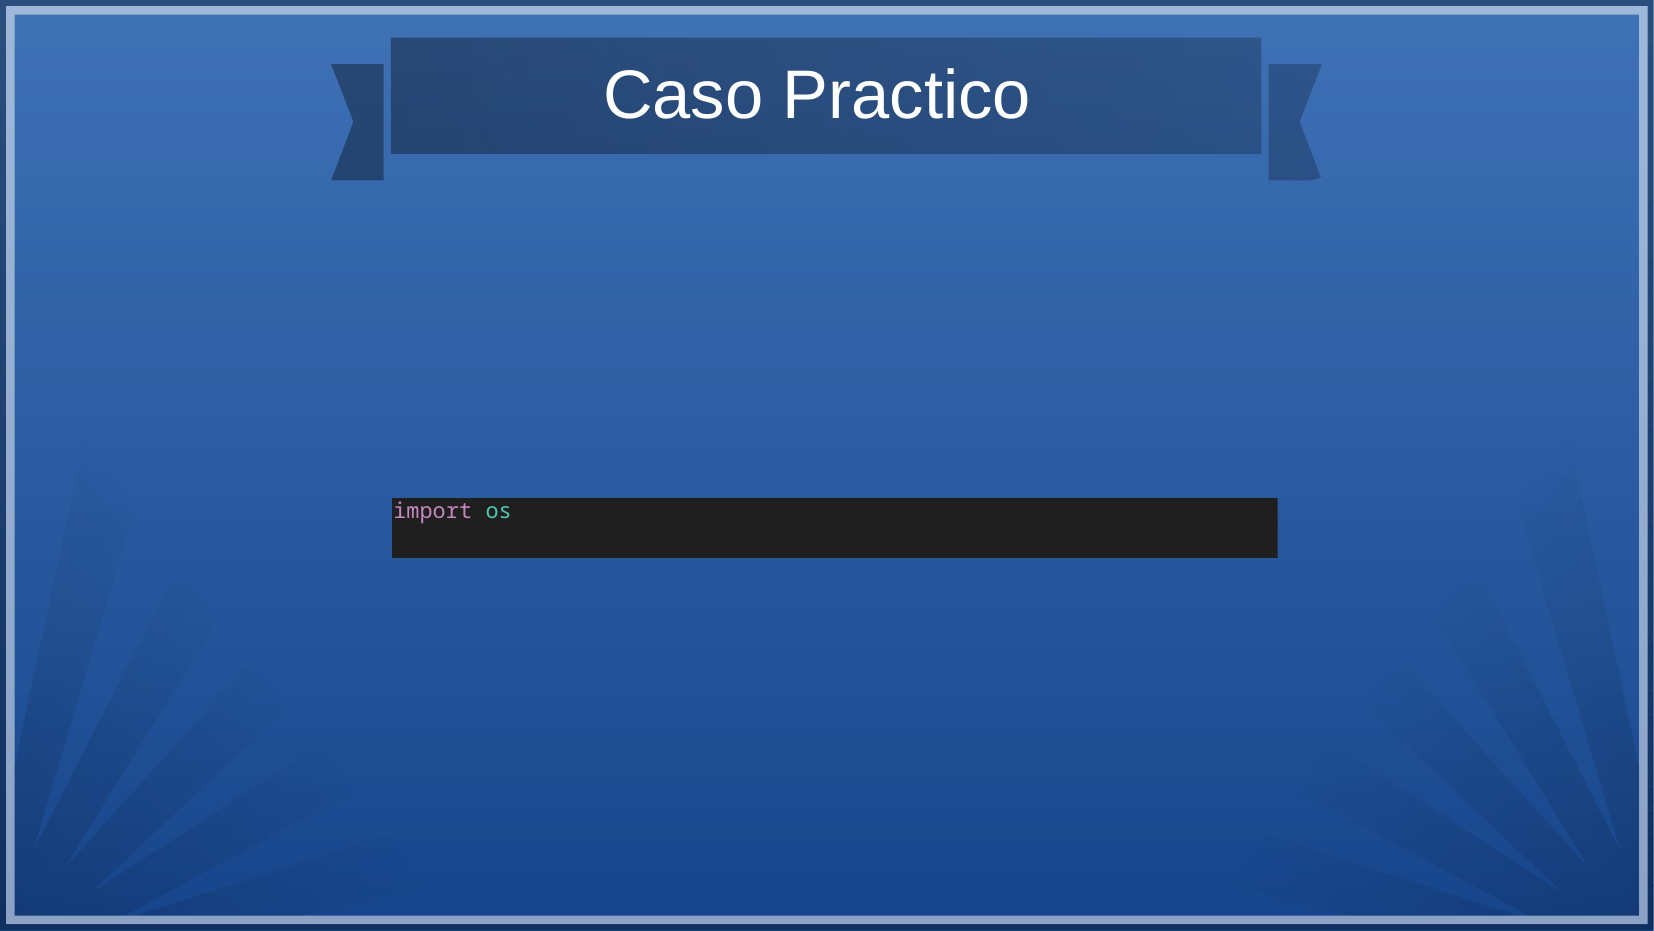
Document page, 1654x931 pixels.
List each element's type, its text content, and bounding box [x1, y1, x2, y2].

title Caso Practico [389, 35, 1264, 154]
chart [273, 380, 1278, 558]
